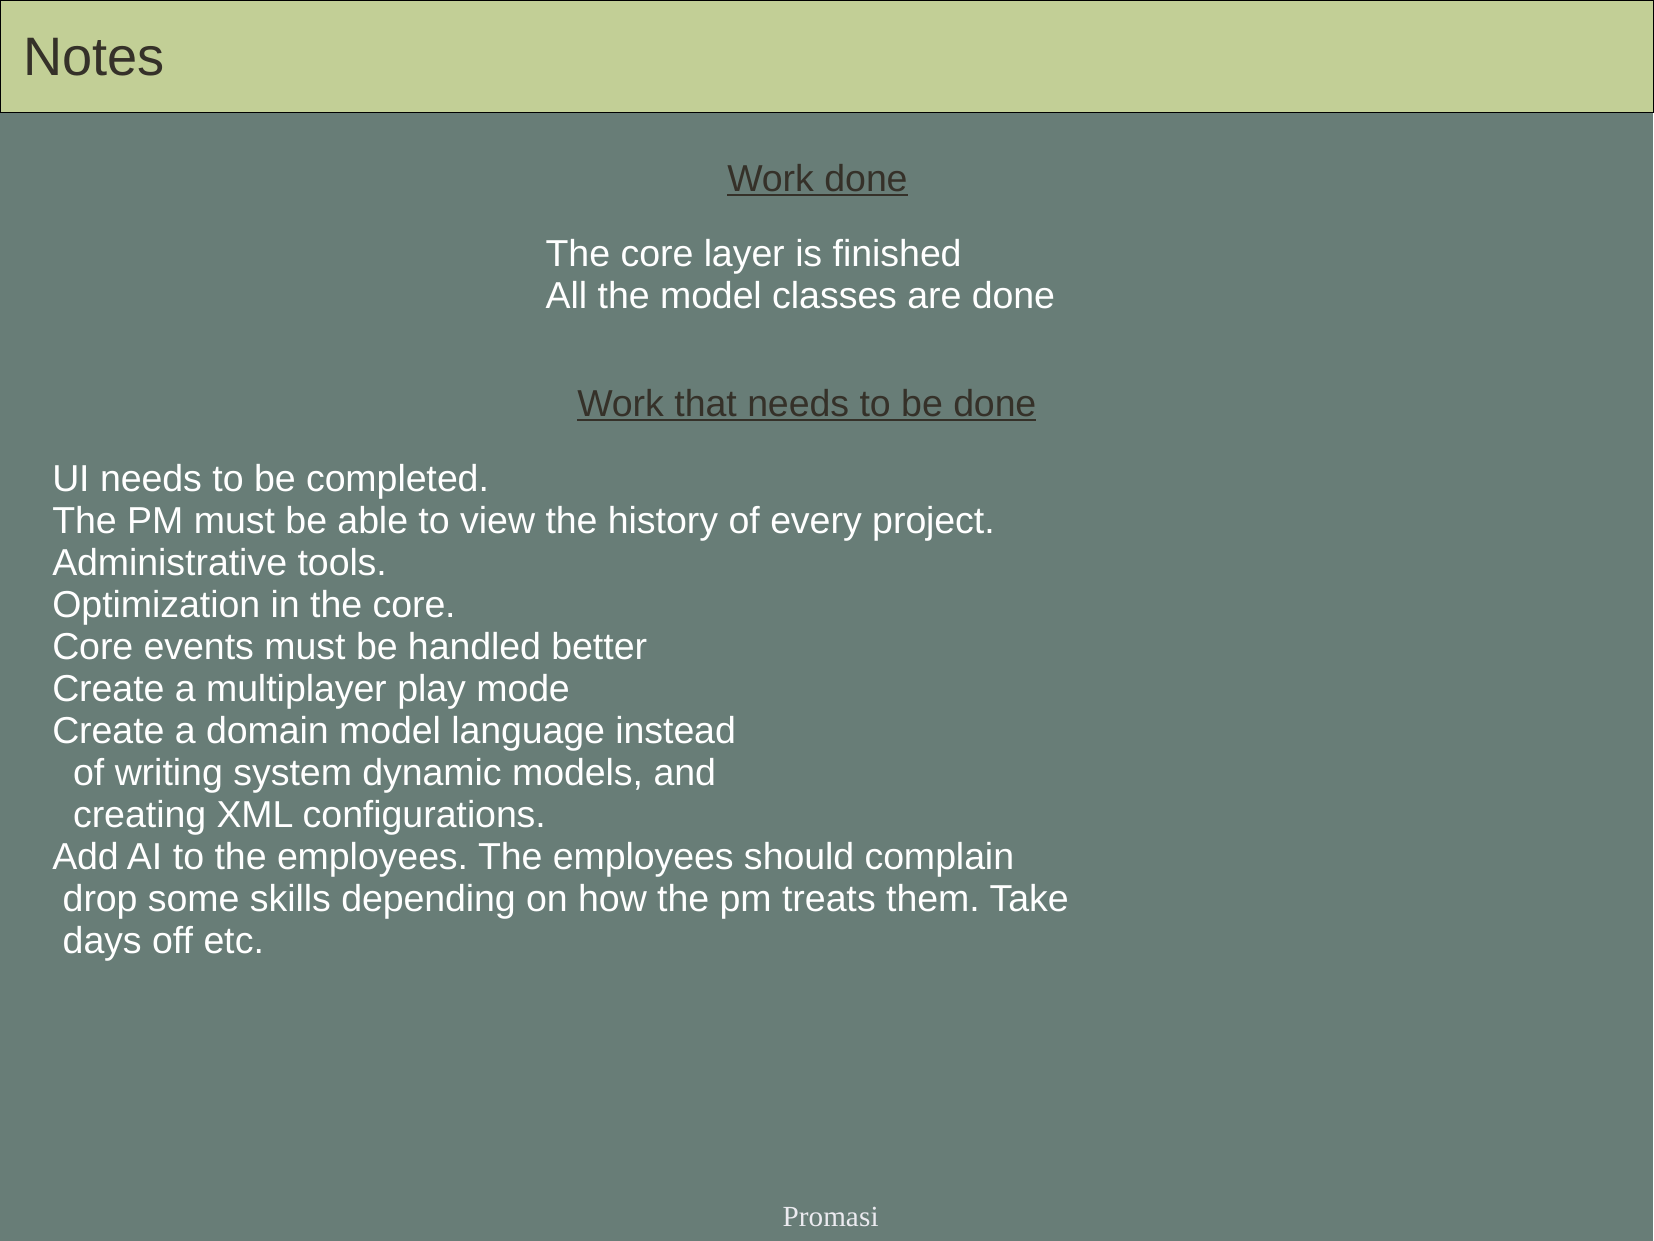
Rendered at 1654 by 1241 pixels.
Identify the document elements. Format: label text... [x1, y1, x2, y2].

text_box Work done [712, 150, 923, 207]
text_box UI needs to be completed. The PM must be able to view the history of every project. Administrative tools. Optimization in the core. Core events must be handled better Create a multiplayer play mode Create a domain model language instead of writing system dynamic models, and creating XML configurations. Add AI to the employees. The employees should complain drop some skills depending on how the pm treats them. Take days off etc. [37, 450, 1084, 1011]
text_box Work that needs to be done [562, 375, 1052, 432]
title Notes [8, 19, 864, 95]
text_box The core layer is finished All the model classes are done [530, 225, 1084, 324]
